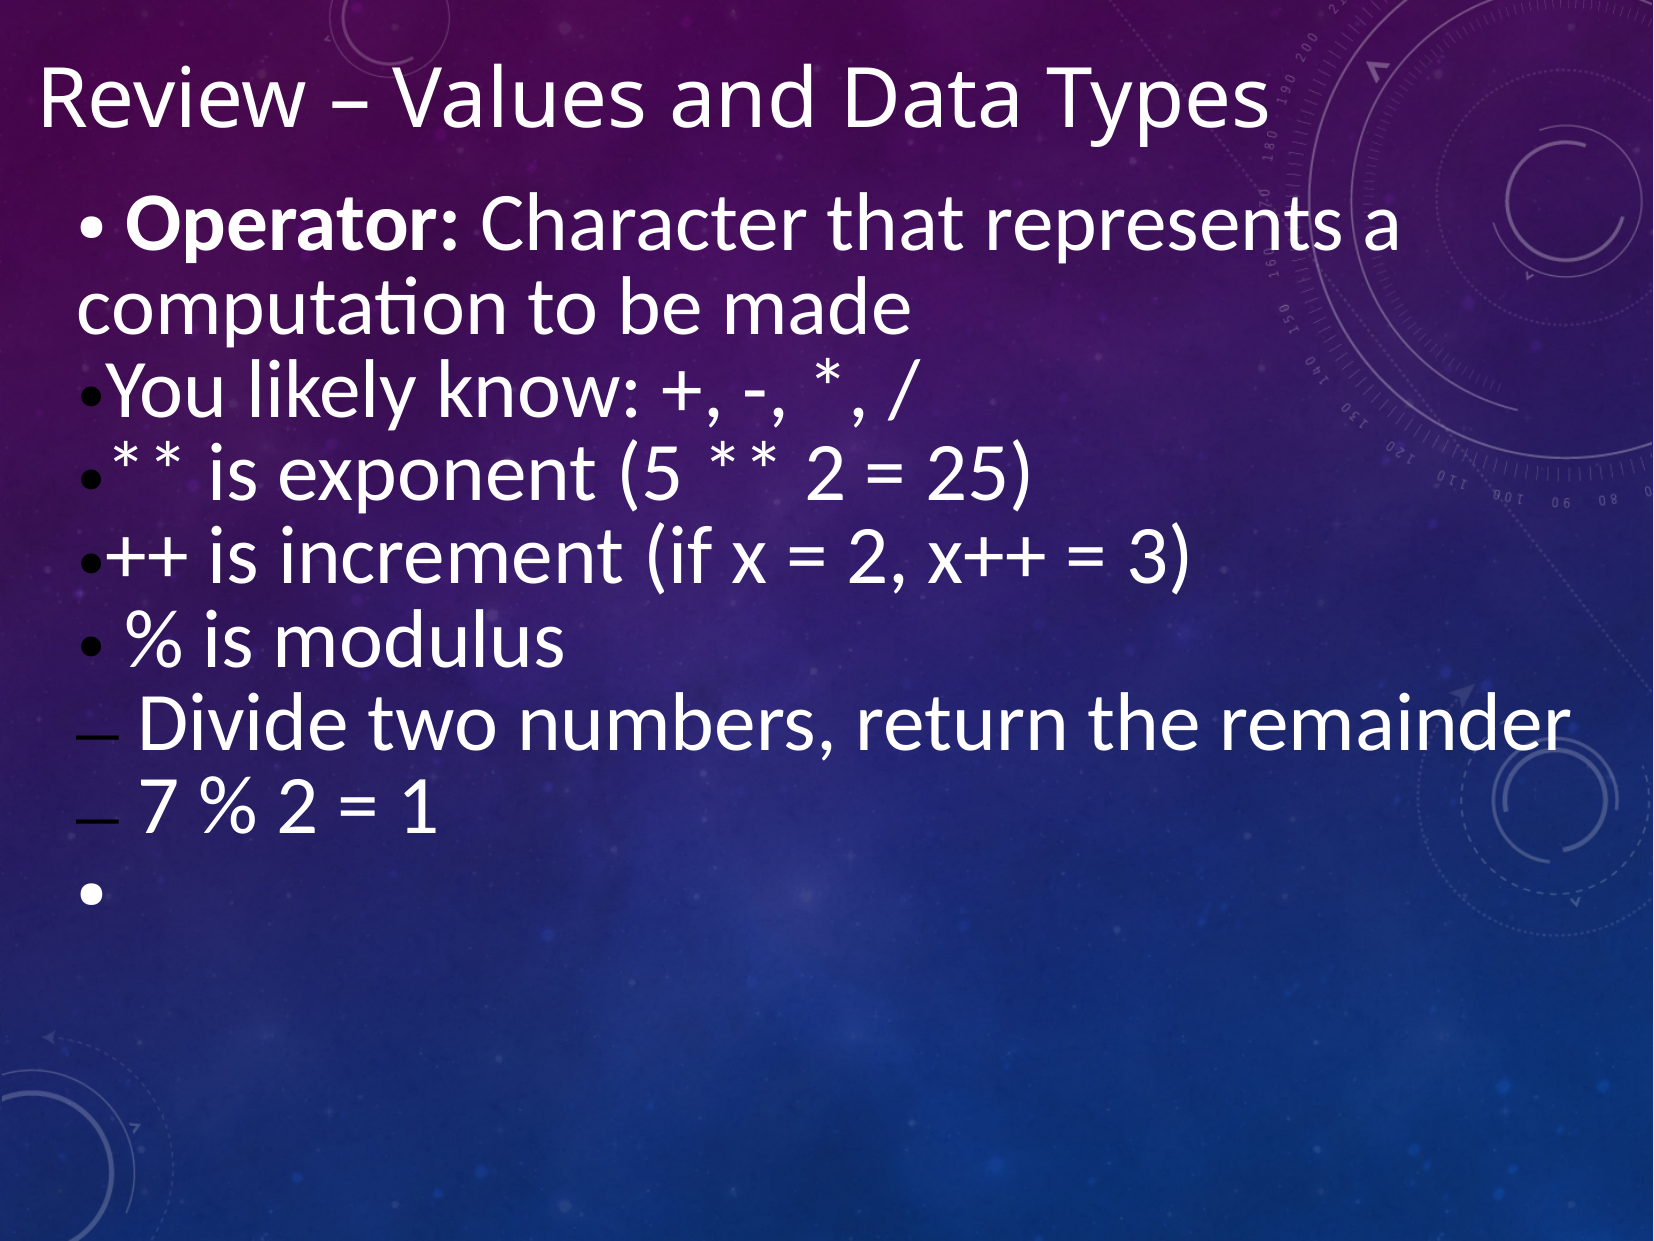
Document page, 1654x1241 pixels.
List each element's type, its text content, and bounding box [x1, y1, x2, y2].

text_box Operator: Character that represents a computation to be made You likely know: +, -, *, / ** is exponent (5 ** 2 = 25) ++ is increment (if x = 2, x++ = 3) % is modulus Divide two numbers, return the remainder 7 % 2 = 1 [60, 180, 1621, 1133]
text_box Review – Values and Data Types [19, 17, 1599, 174]
